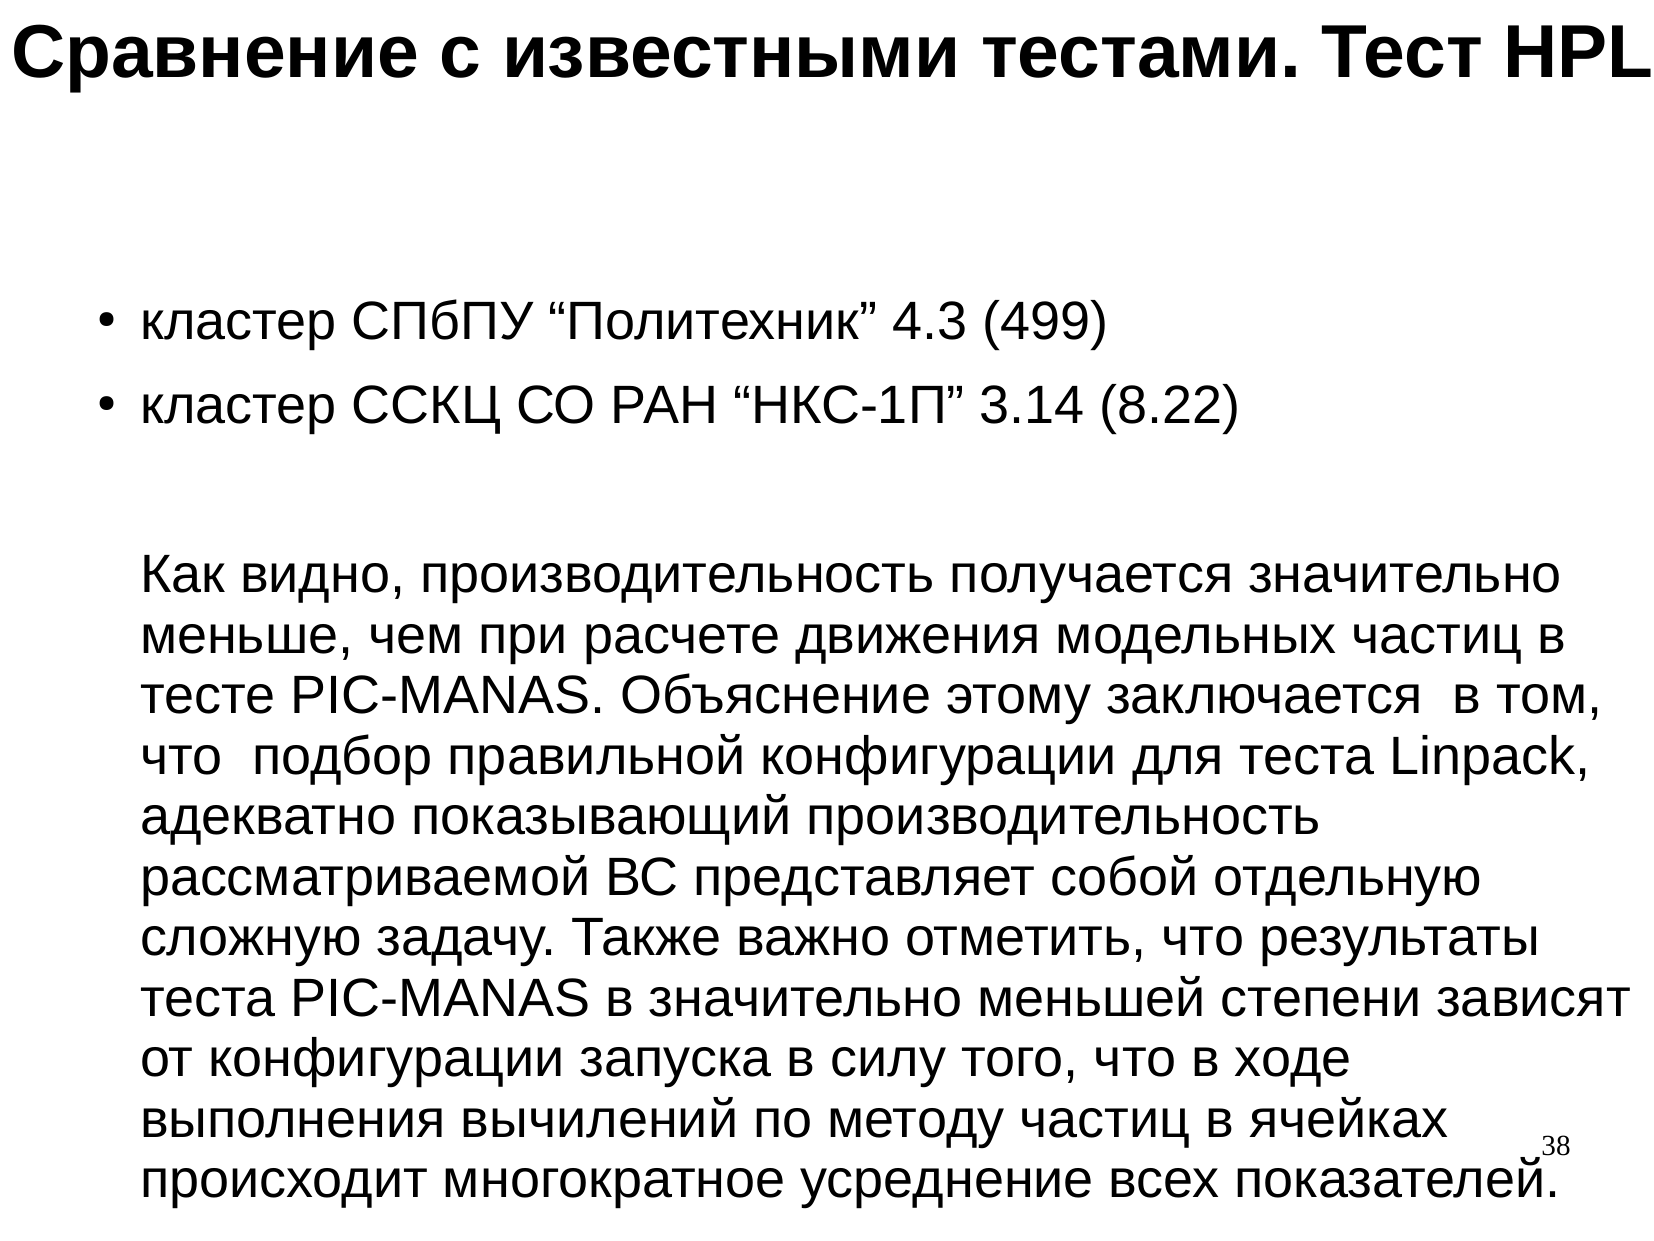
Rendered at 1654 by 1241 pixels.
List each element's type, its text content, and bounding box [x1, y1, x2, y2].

title Сравнение с известными тестами. Тест HPL [0, 0, 1654, 136]
list кластер СПбПУ “Политехник” 4.3 (499) кластер ССКЦ СО РАН “НКС-1П” 3.14 (8.22) Как видно, производительность получается значительно меньше, чем при расчете движения модельных частиц в тесте PIC-MANAS. Объяснение этому заключается в том, что подбор правильной конфигурации для теста Linpack, адекватно показывающий производительность рассматриваемой ВС представляет собой отдельную сложную задачу. Также важно отметить, что результаты теста PIC-MANAS в значительно меньшей степени зависят от конфигурации запуска в силу того, что в ходе выполнения вычилений по методу частиц в ячейках происходит многократное усреднение всех показателей. [82, 290, 1636, 1216]
